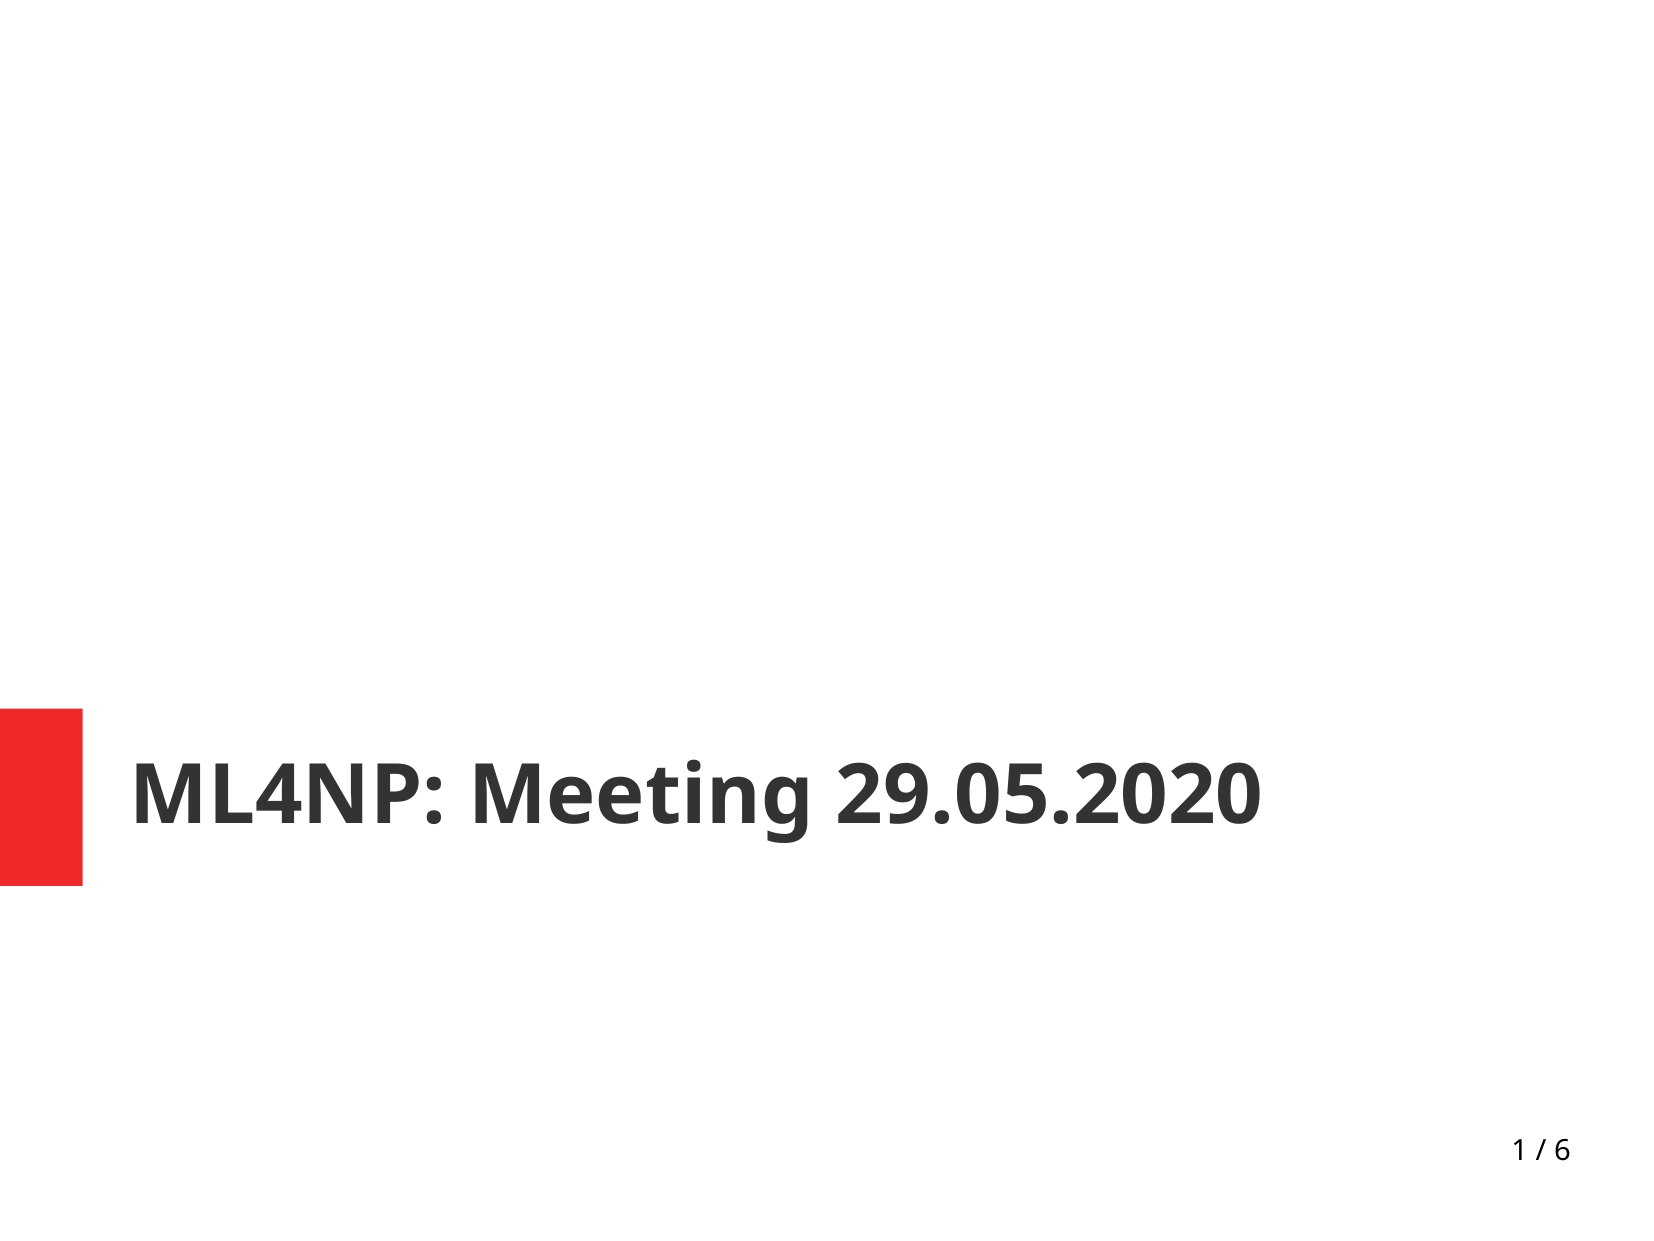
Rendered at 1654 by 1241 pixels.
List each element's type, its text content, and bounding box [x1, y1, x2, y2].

title ML4NP: Meeting 29.05.2020 [129, 673, 1536, 910]
